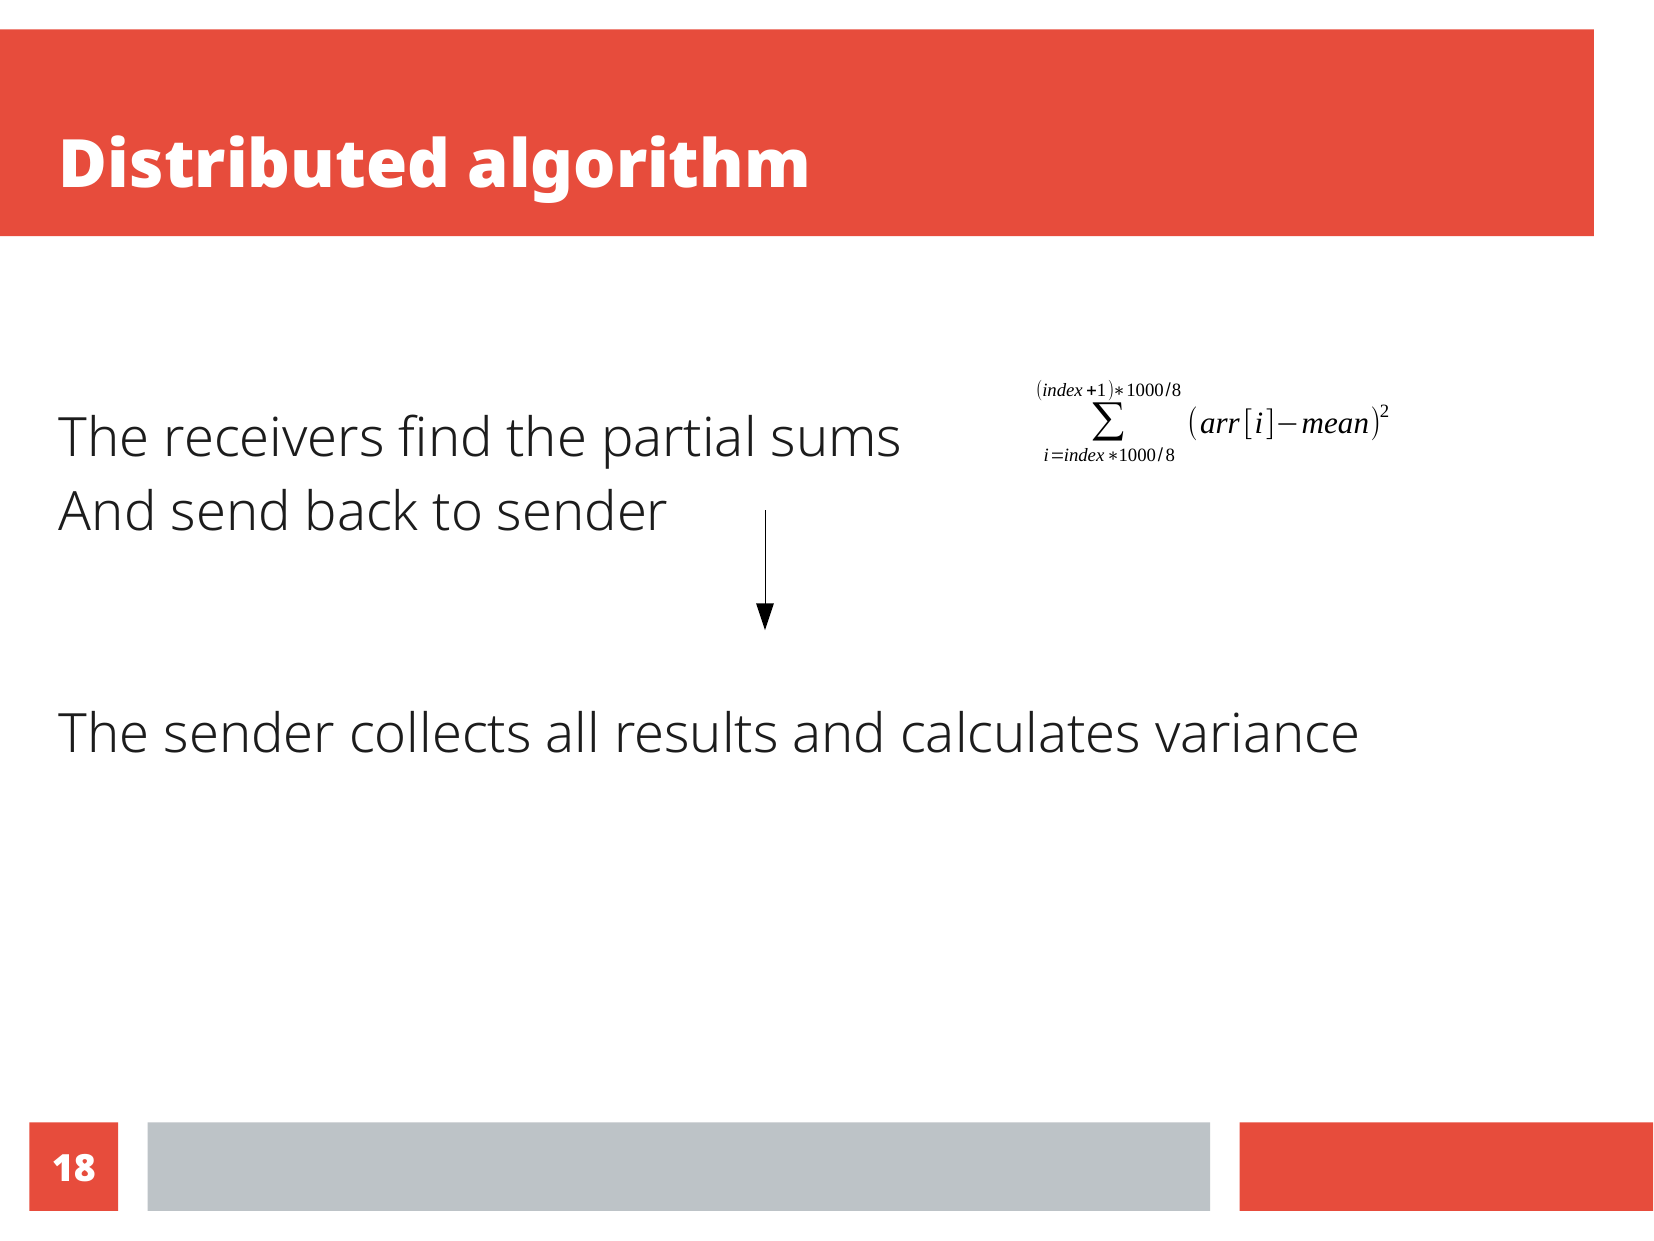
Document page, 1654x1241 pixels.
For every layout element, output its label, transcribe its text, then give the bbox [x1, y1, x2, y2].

chart [1029, 378, 1396, 466]
title Distributed algorithm [58, 59, 1594, 207]
subtitle The receivers find the partial sums And send back to sender The sender collects all results and calculates variance [58, 324, 1565, 1093]
